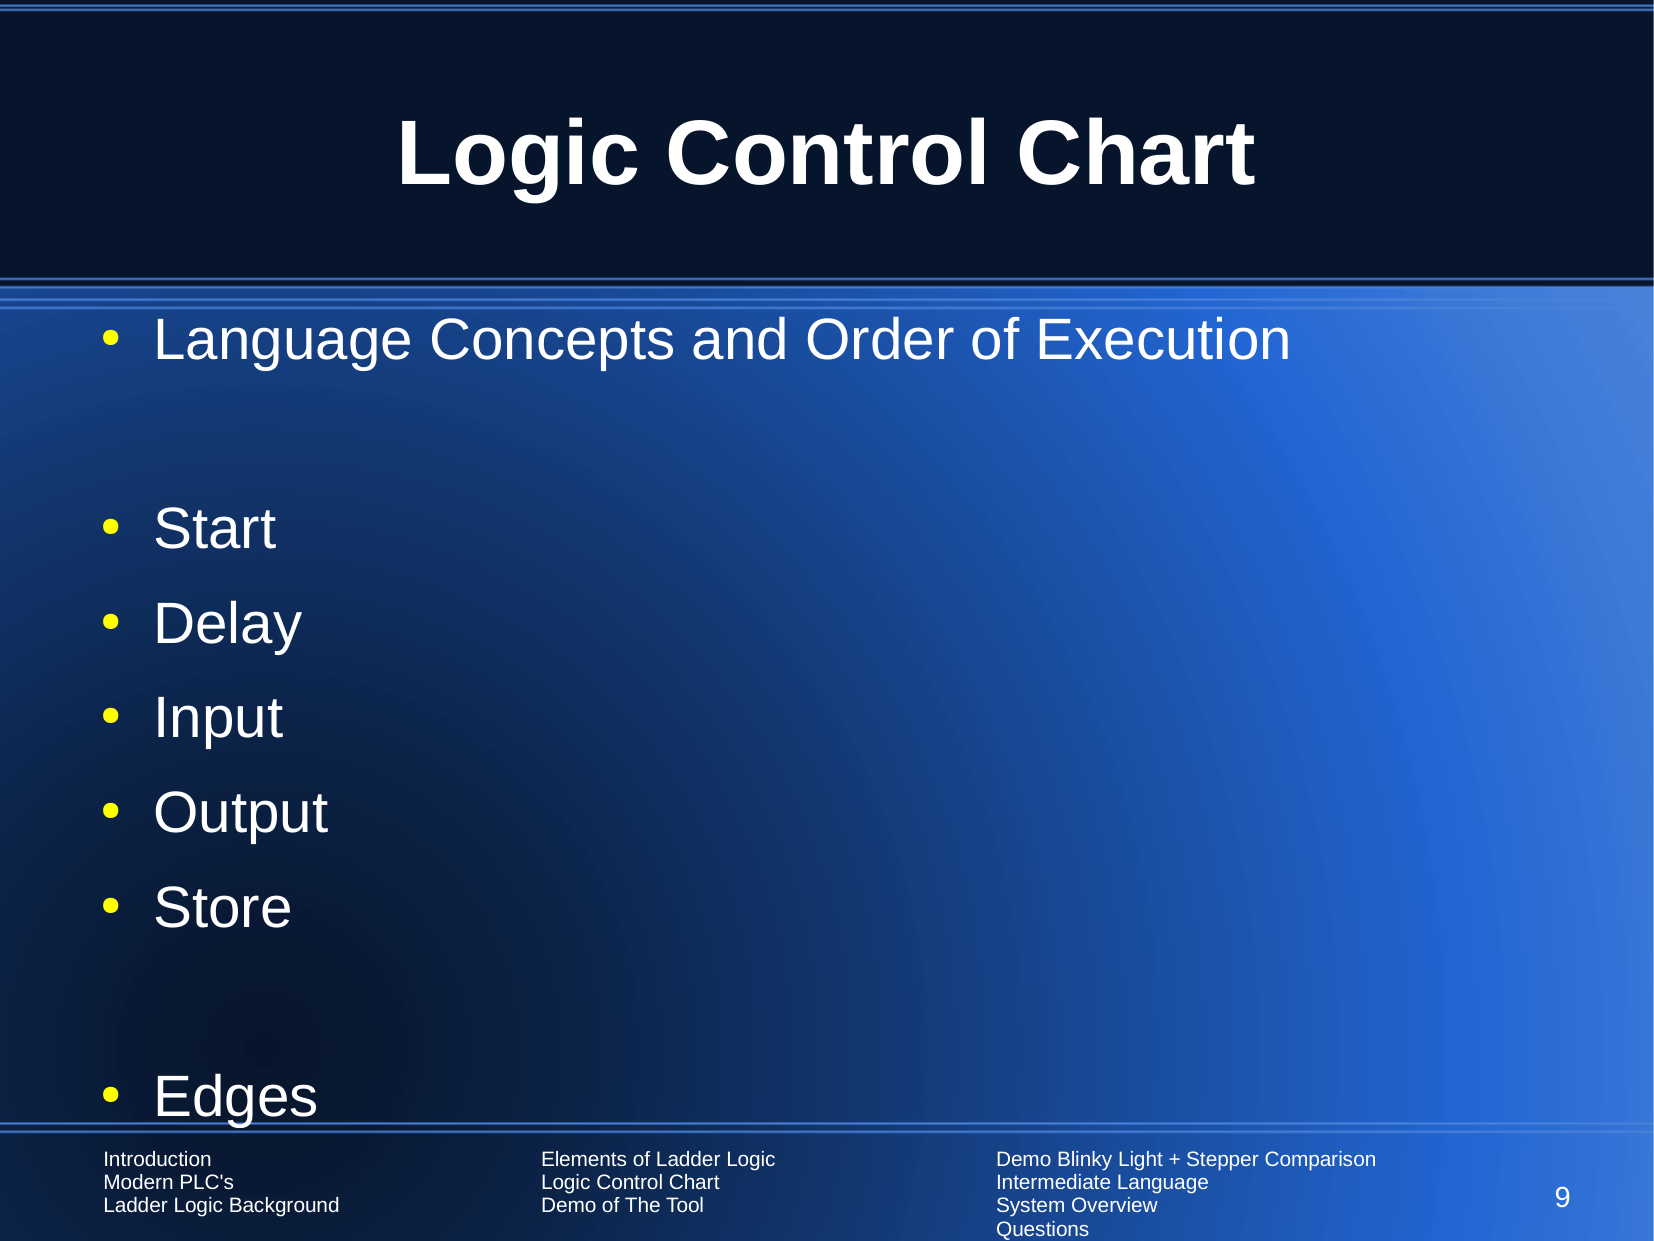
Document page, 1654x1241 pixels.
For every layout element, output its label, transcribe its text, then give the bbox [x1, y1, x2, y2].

title Logic Control Chart [82, 56, 1571, 250]
list Language Concepts and Order of Execution Start Delay Input Output Store Edges [82, 307, 1571, 1127]
picture [0, 0, 1654, 1241]
